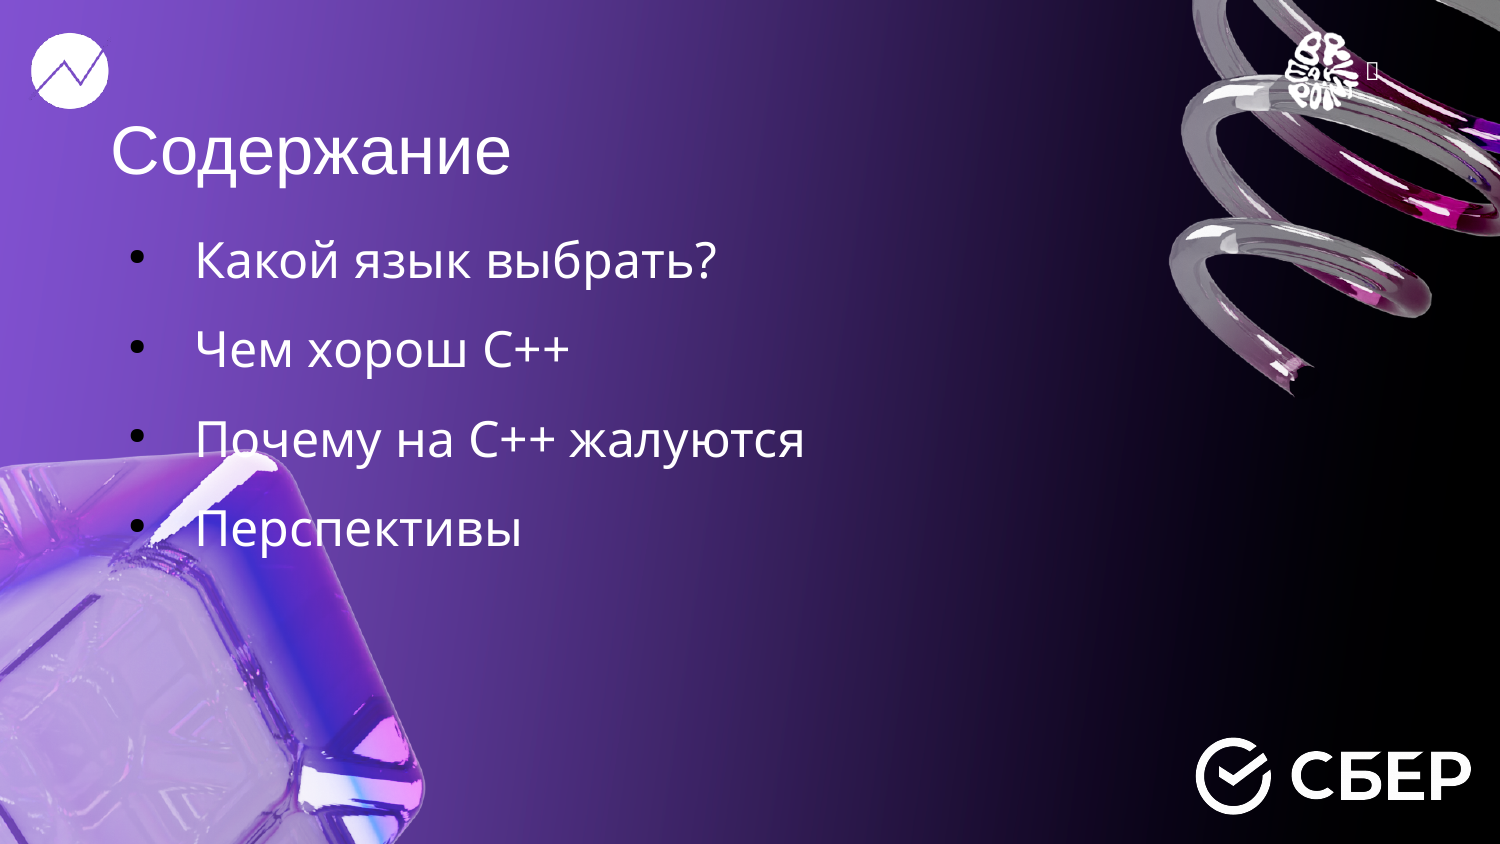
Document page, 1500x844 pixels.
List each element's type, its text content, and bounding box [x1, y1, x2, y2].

text_box 🐙 [1364, 36, 1489, 107]
title Содержание [103, 100, 1397, 205]
list Какой язык выбрать? Чем хорош C++ Почему на C++ жалуются Перспективы [103, 224, 1397, 760]
picture [0, 0, 1500, 844]
